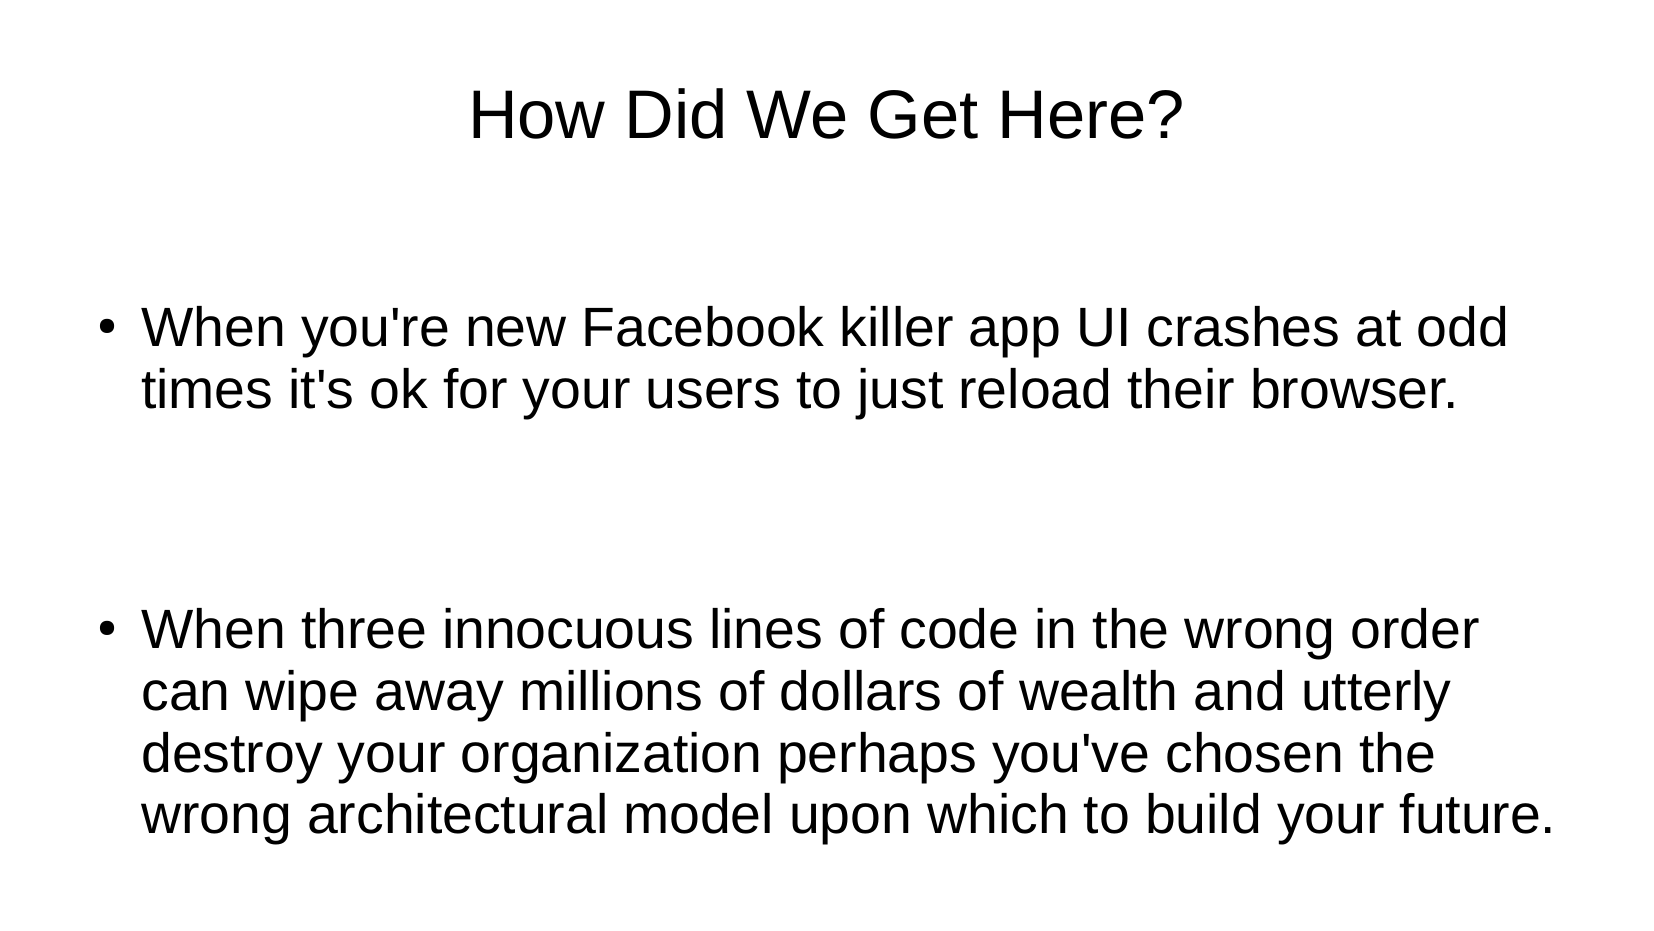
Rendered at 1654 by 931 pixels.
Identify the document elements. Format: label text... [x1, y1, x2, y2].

title How Did We Get Here? [82, 37, 1571, 193]
list When you're new Facebook killer app UI crashes at odd times it's ok for your users to just reload their browser. When three innocuous lines of code in the wrong order can wipe away millions of dollars of wealth and utterly destroy your organization perhaps you've chosen the wrong architectural model upon which to build your future. [82, 216, 1571, 878]
